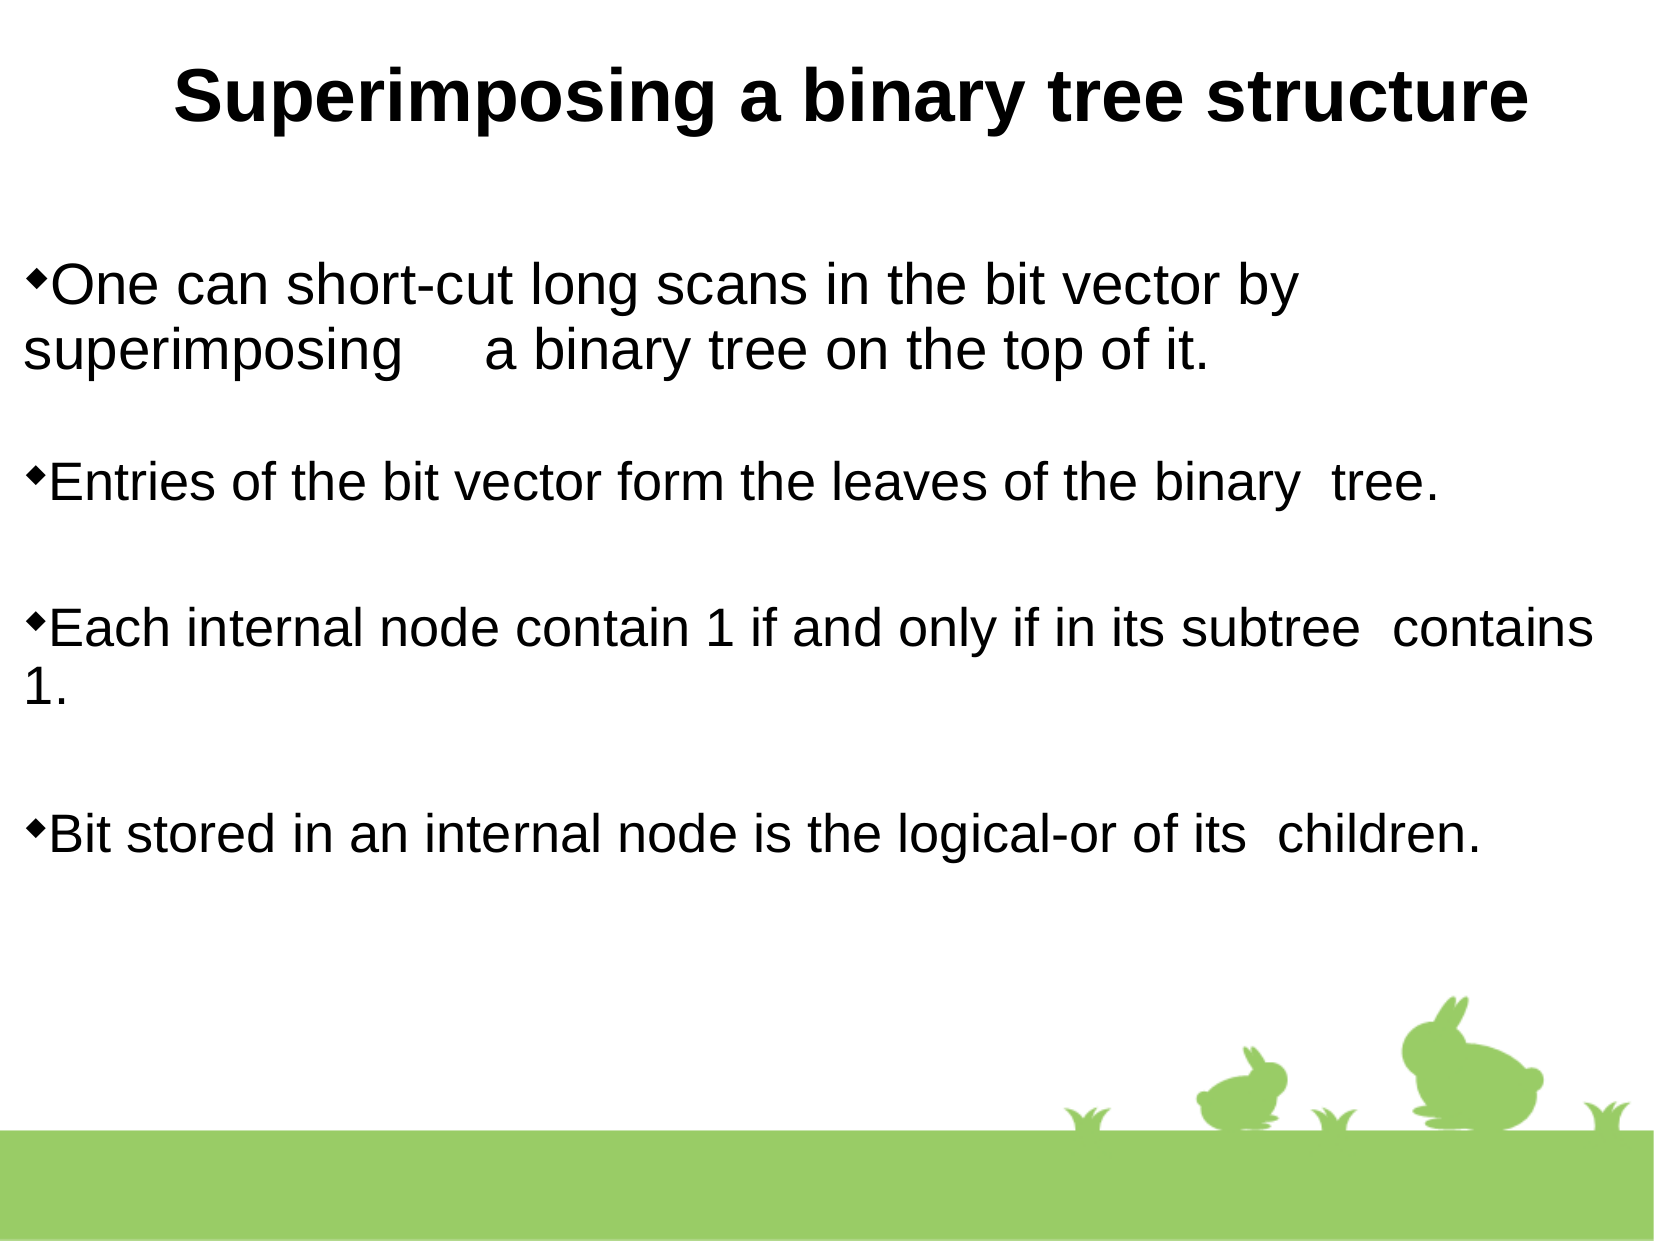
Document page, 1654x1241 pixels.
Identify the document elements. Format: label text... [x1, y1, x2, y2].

text_box One can short-cut long scans in the bit vector by superimposing a binary tree on the top of it. Entries of the bit vector form the leaves of the binary tree. Each internal node contain 1 if and only if in its subtree contains 1. Bit stored in an internal node is the logical-or of its children. [9, 244, 1630, 815]
text_box Superimposing a binary tree structure [138, 47, 1560, 189]
picture [0, 0, 1654, 1241]
